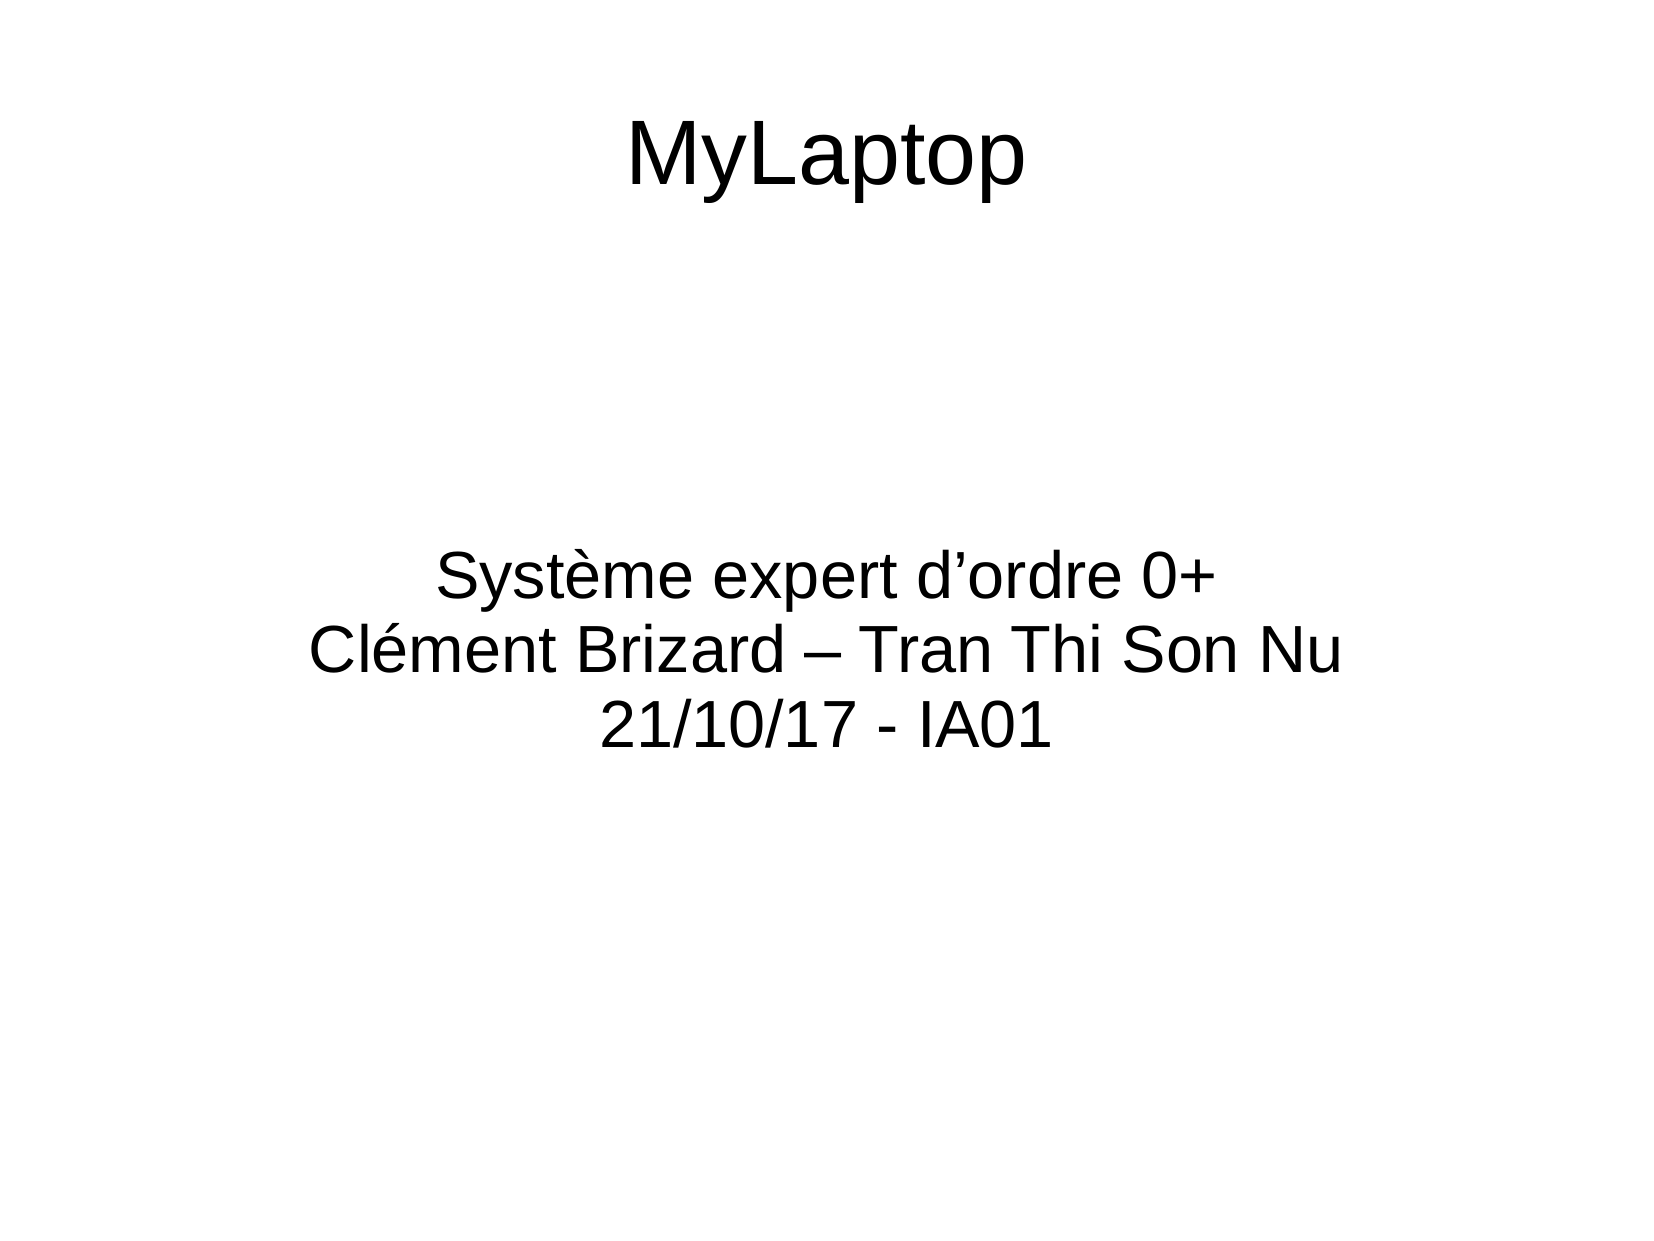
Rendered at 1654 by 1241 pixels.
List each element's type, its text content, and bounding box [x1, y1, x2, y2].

subtitle Système expert d’ordre 0+ Clément Brizard – Tran Thi Son Nu 21/10/17 - IA01 [82, 290, 1571, 1010]
title MyLaptop [82, 49, 1571, 257]
